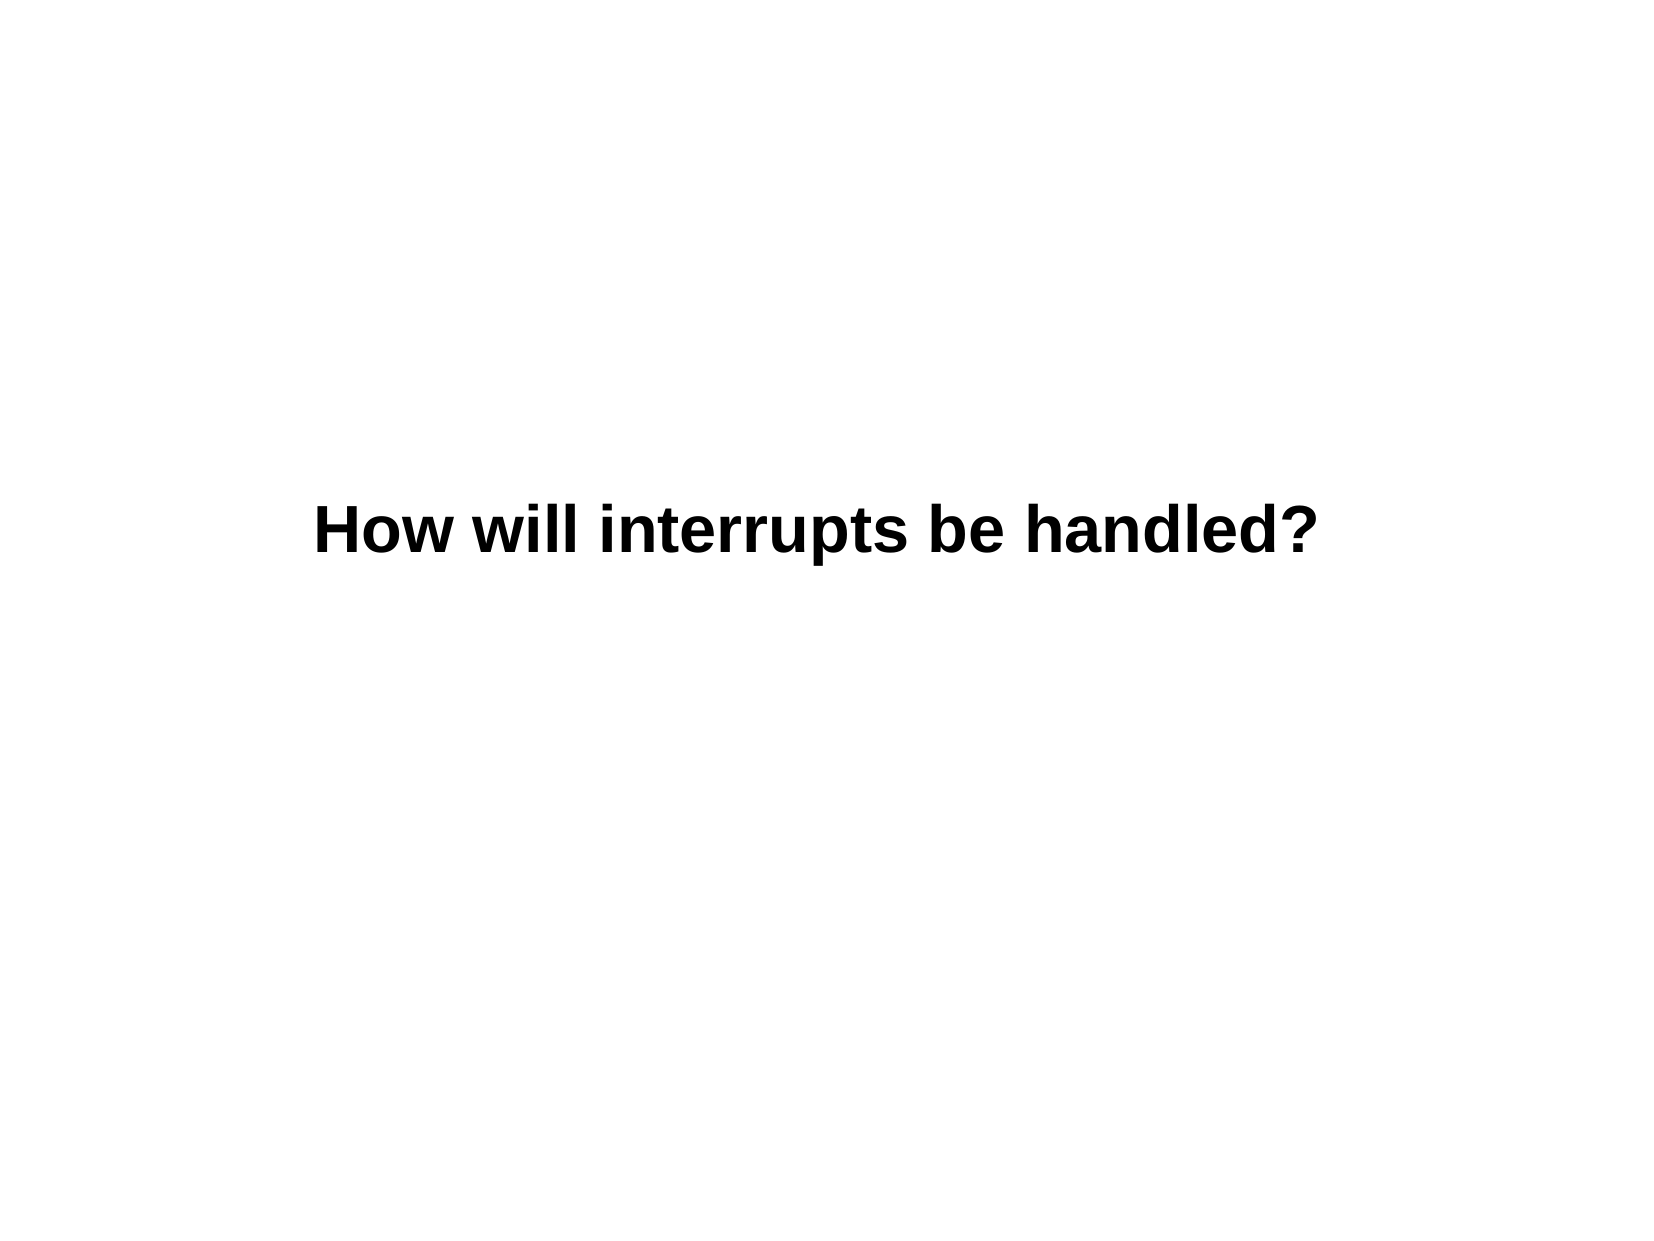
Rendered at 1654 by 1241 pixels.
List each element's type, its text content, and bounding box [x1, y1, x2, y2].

subtitle How will interrupts be handled? [82, 49, 1571, 1010]
